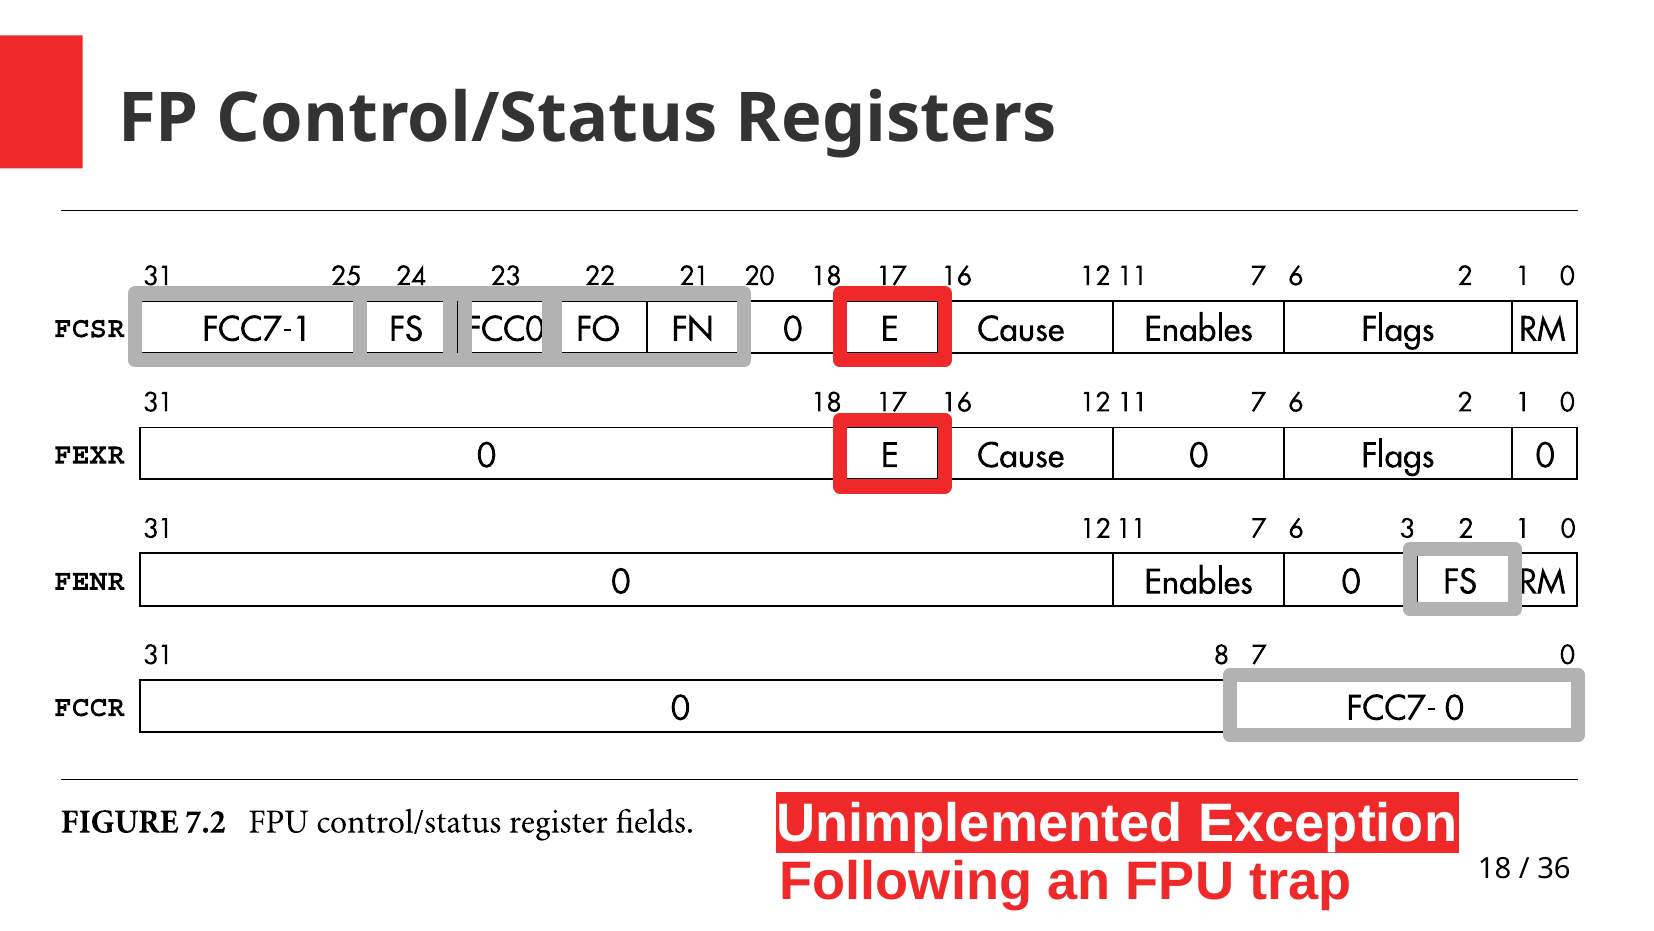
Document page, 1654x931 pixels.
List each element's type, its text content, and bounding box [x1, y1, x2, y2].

text_box Following an FPU trap [764, 843, 1368, 910]
picture [55, 209, 1579, 841]
picture [1237, 682, 1571, 728]
title FP Control/Status Registers [118, 37, 1571, 193]
